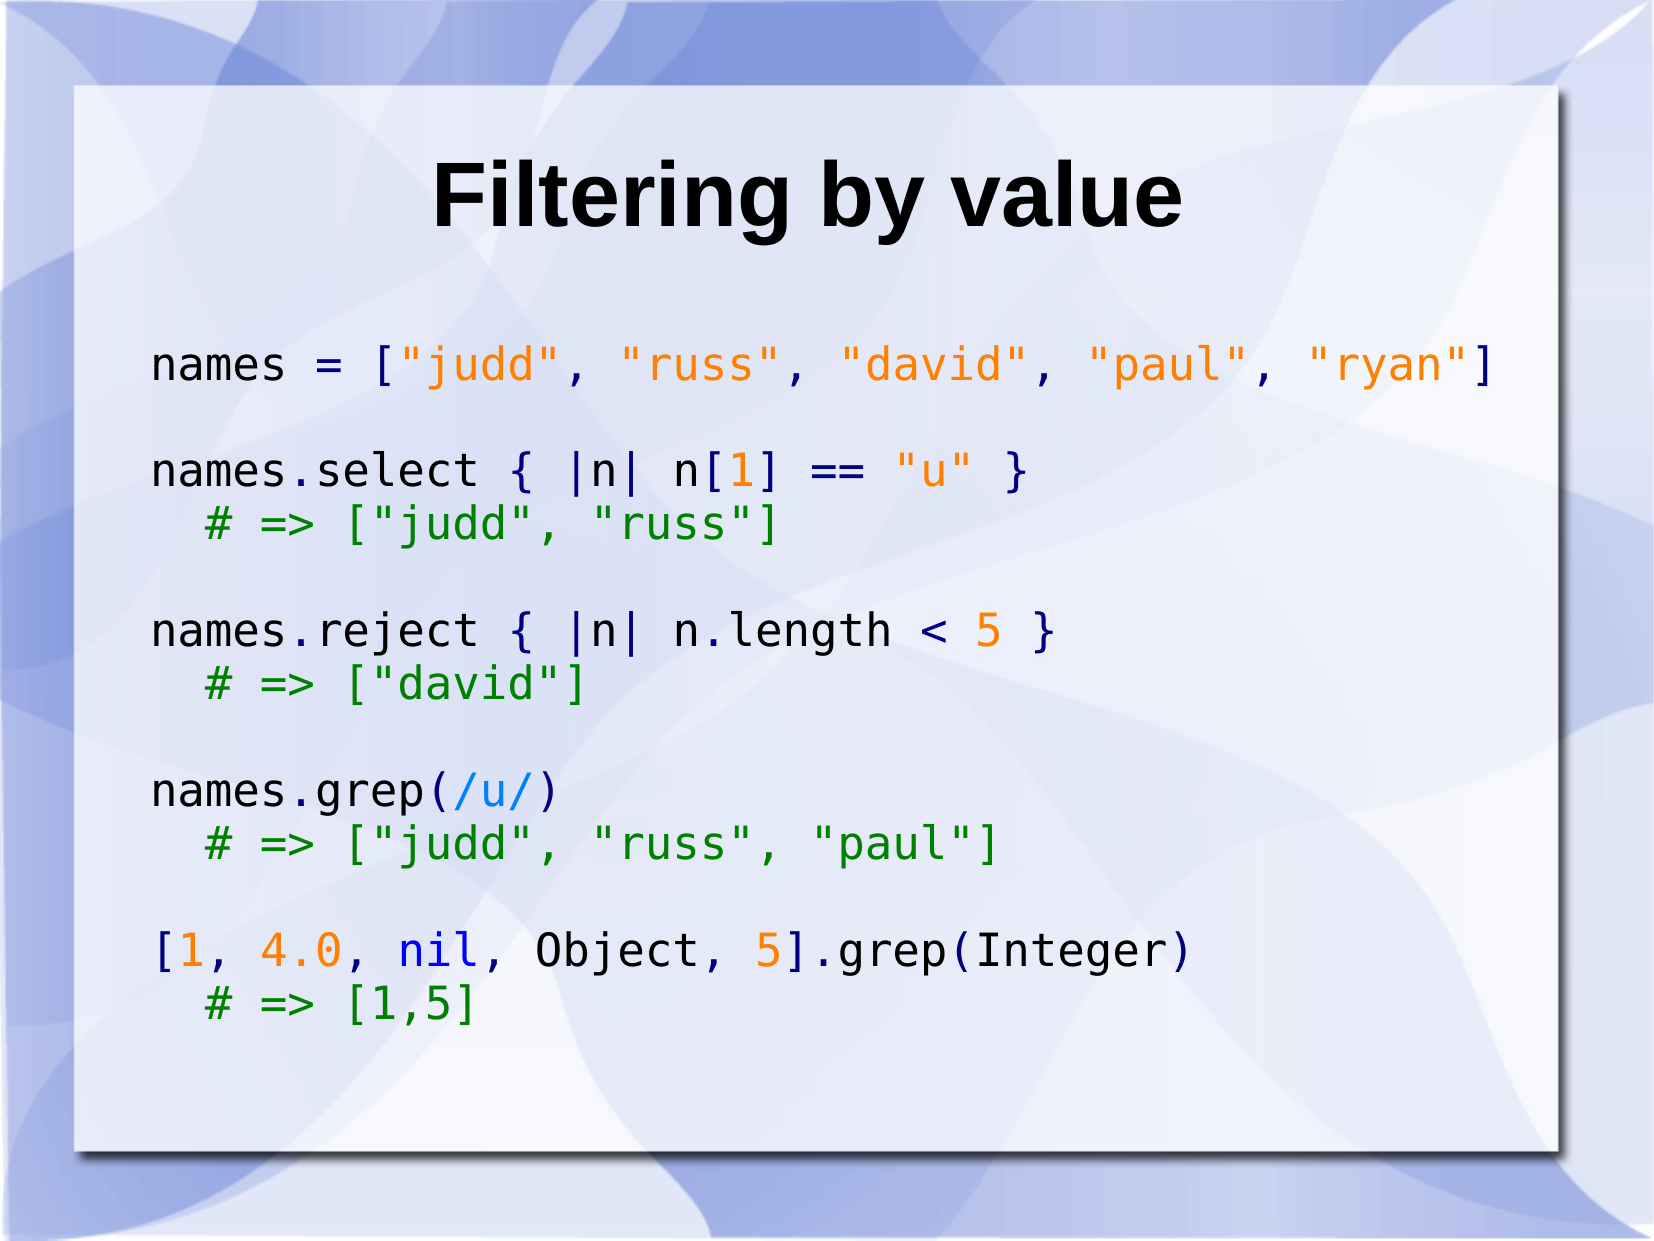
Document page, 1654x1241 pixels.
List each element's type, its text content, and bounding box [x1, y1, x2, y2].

text_box names = ["judd", "russ", "david", "paul", "ryan"] names.select { |n| n[1] == "u" } # => ["judd", "russ"] names.reject { |n| n.length < 5 } # => ["david"] names.grep(/u/) # => ["judd", "russ", "paul"] [1, 4.0, nil, Object, 5].grep(Integer) # => [1,5] [150, 337, 1538, 1088]
title Filtering by value [82, 90, 1536, 298]
picture [0, 0, 1654, 1241]
